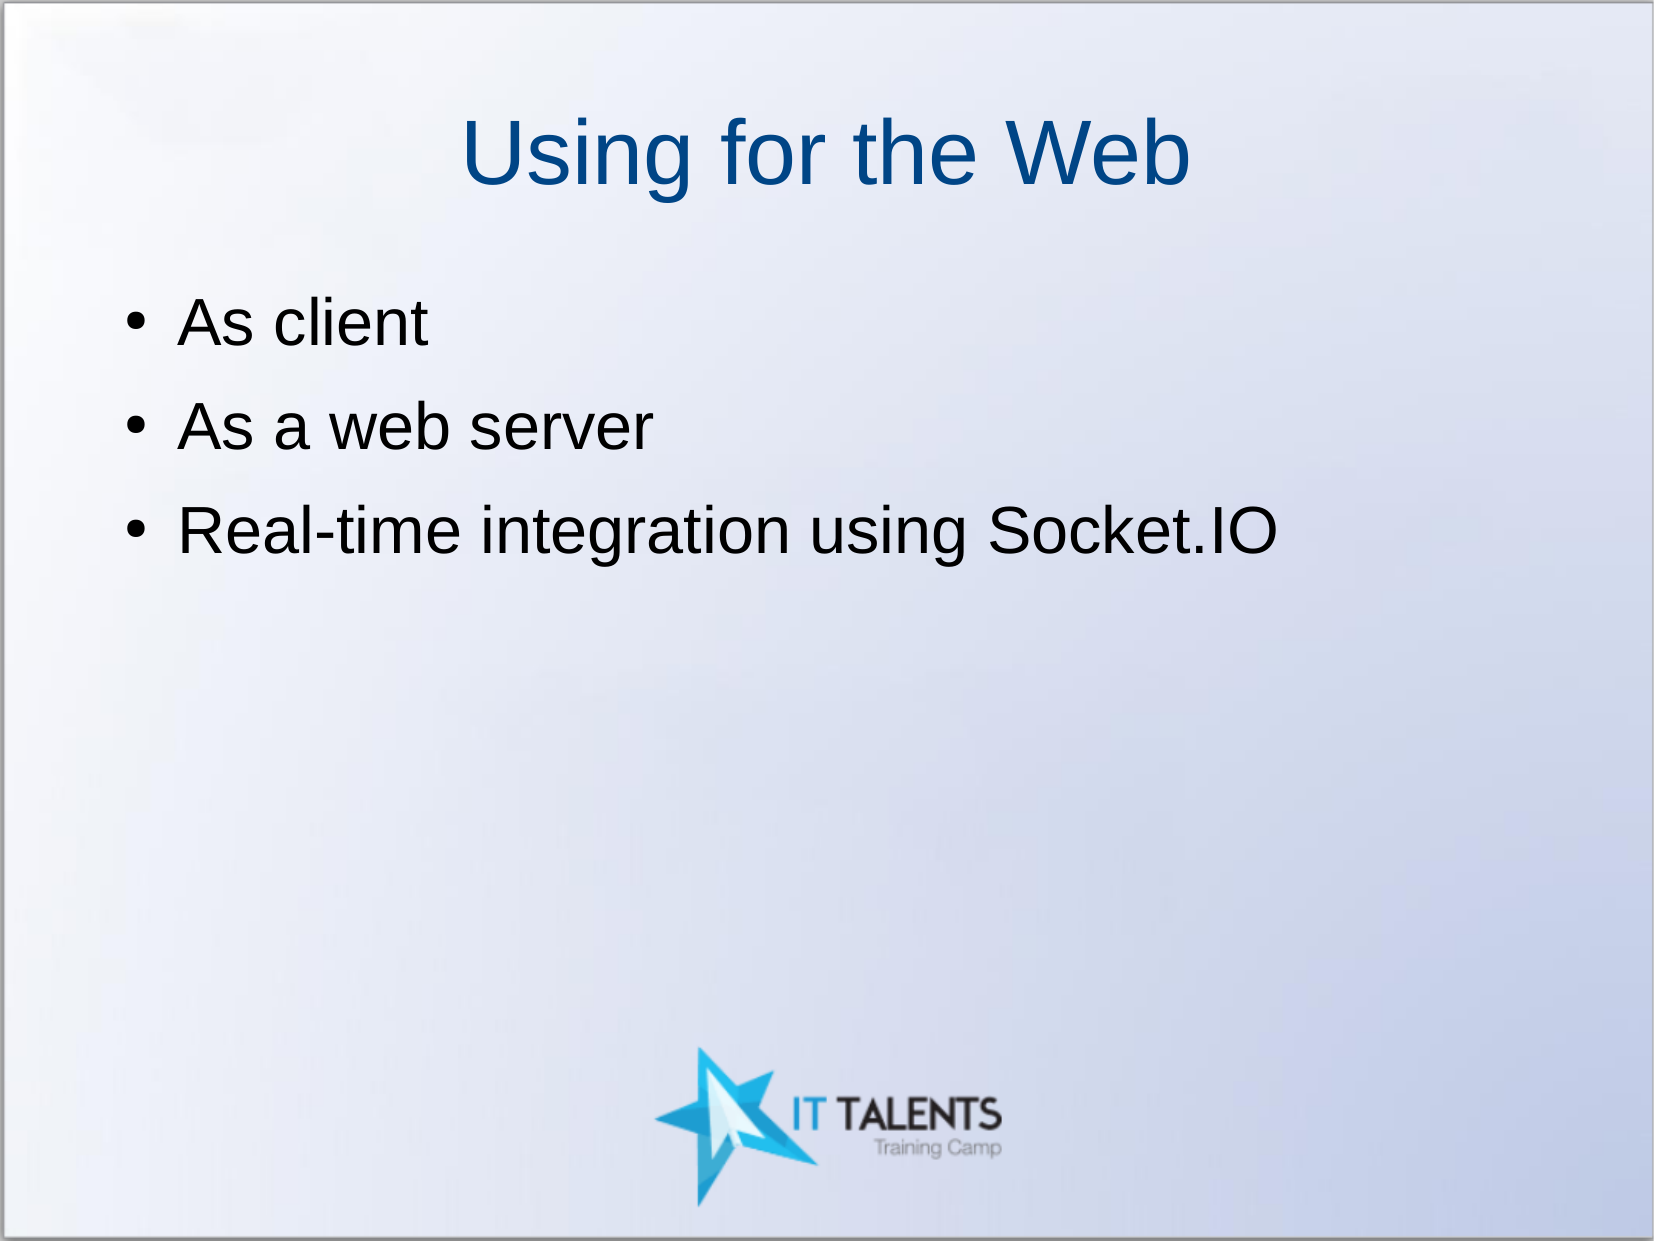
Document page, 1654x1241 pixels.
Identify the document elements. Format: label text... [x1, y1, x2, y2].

title Using for the Web [82, 49, 1571, 257]
list As client As a web server Real-time integration using Socket.IO [106, 284, 1595, 1004]
picture [0, 0, 1654, 1241]
